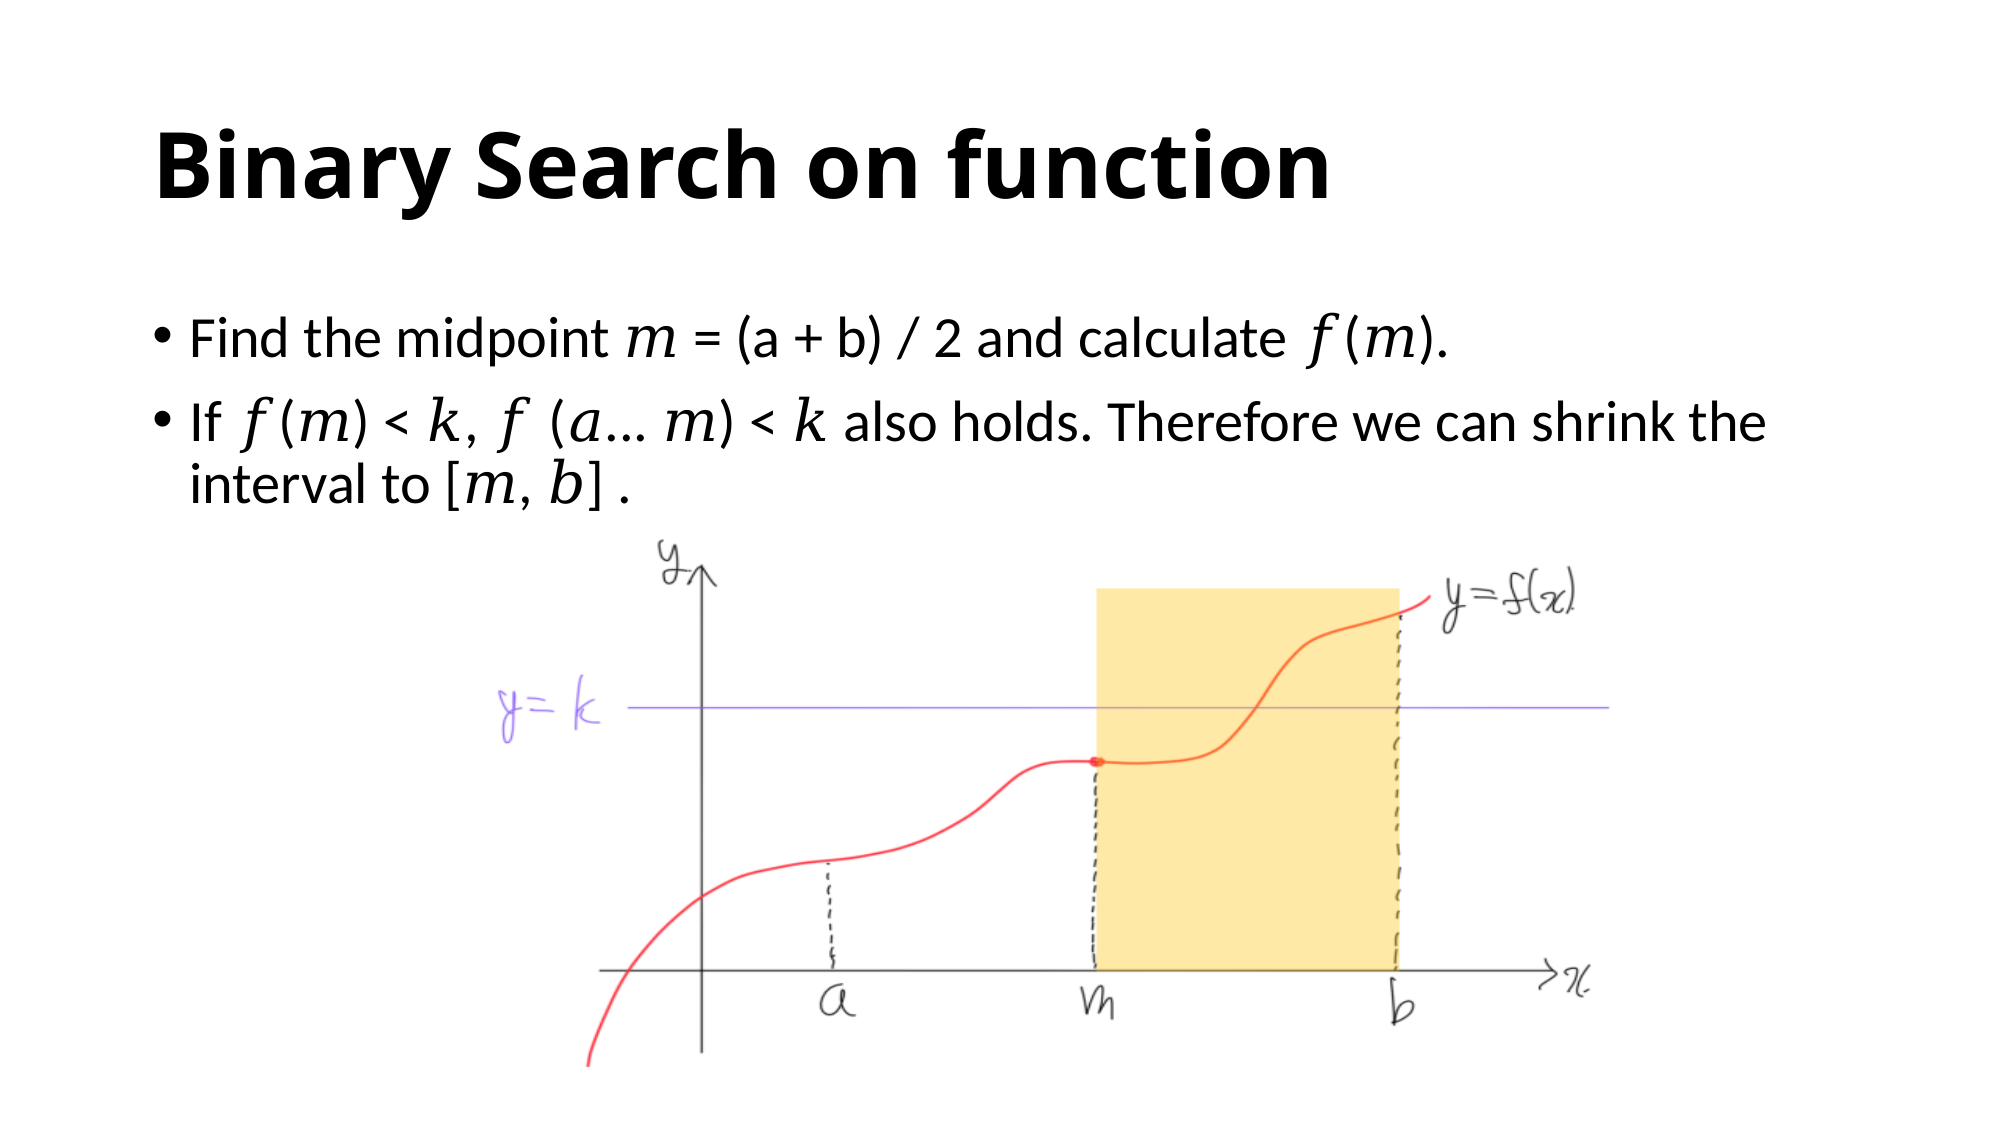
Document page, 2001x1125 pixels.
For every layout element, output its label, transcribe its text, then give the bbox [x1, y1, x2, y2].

text_box Binary Search on function [137, 59, 1863, 278]
text_box Find the midpoint 𝑚 = (a + b) / 2 and calculate 𝑓(𝑚). If 𝑓(𝑚) < 𝑘, 𝑓 (𝑎... 𝑚) < 𝑘 also holds. Therefore we can shrink the interval to [𝑚, 𝑏] . [137, 299, 1863, 1014]
picture [450, 524, 1653, 1080]
